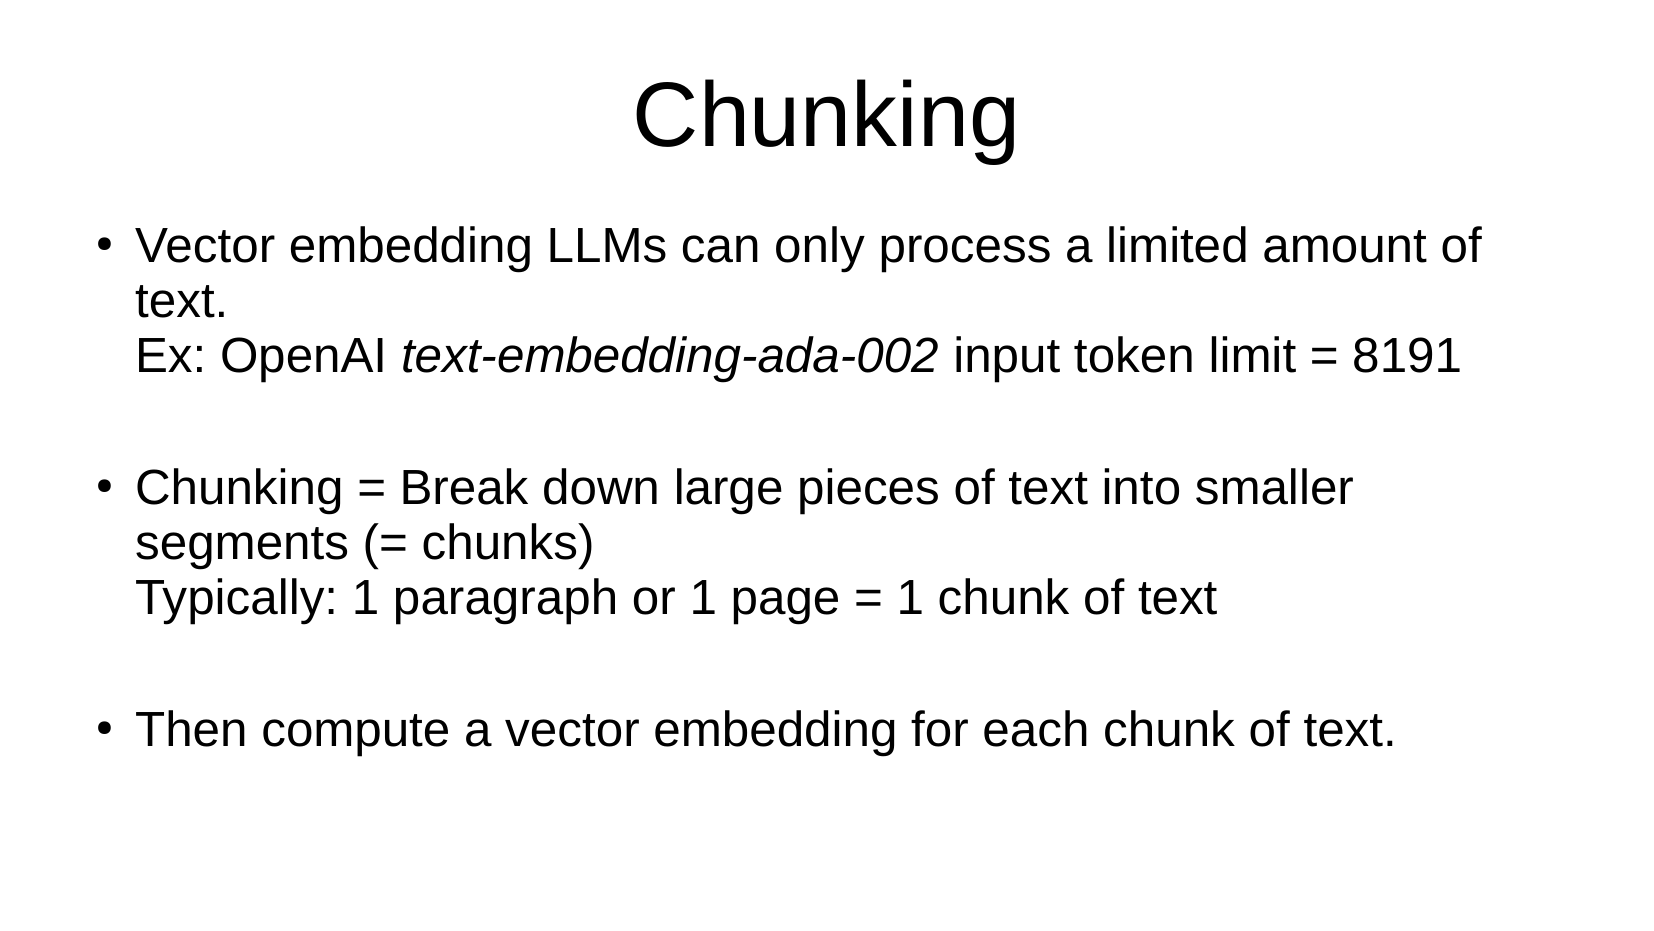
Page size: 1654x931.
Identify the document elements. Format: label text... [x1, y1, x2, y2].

list Vector embedding LLMs can only process a limited amount of text. Ex: OpenAI text-embedding-ada-002 input token limit = 8191 Chunking = Break down large pieces of text into smaller segments (= chunks) Typically: 1 paragraph or 1 page = 1 chunk of text Then compute a vector embedding for each chunk of text. [82, 217, 1571, 758]
title Chunking [82, 37, 1571, 193]
